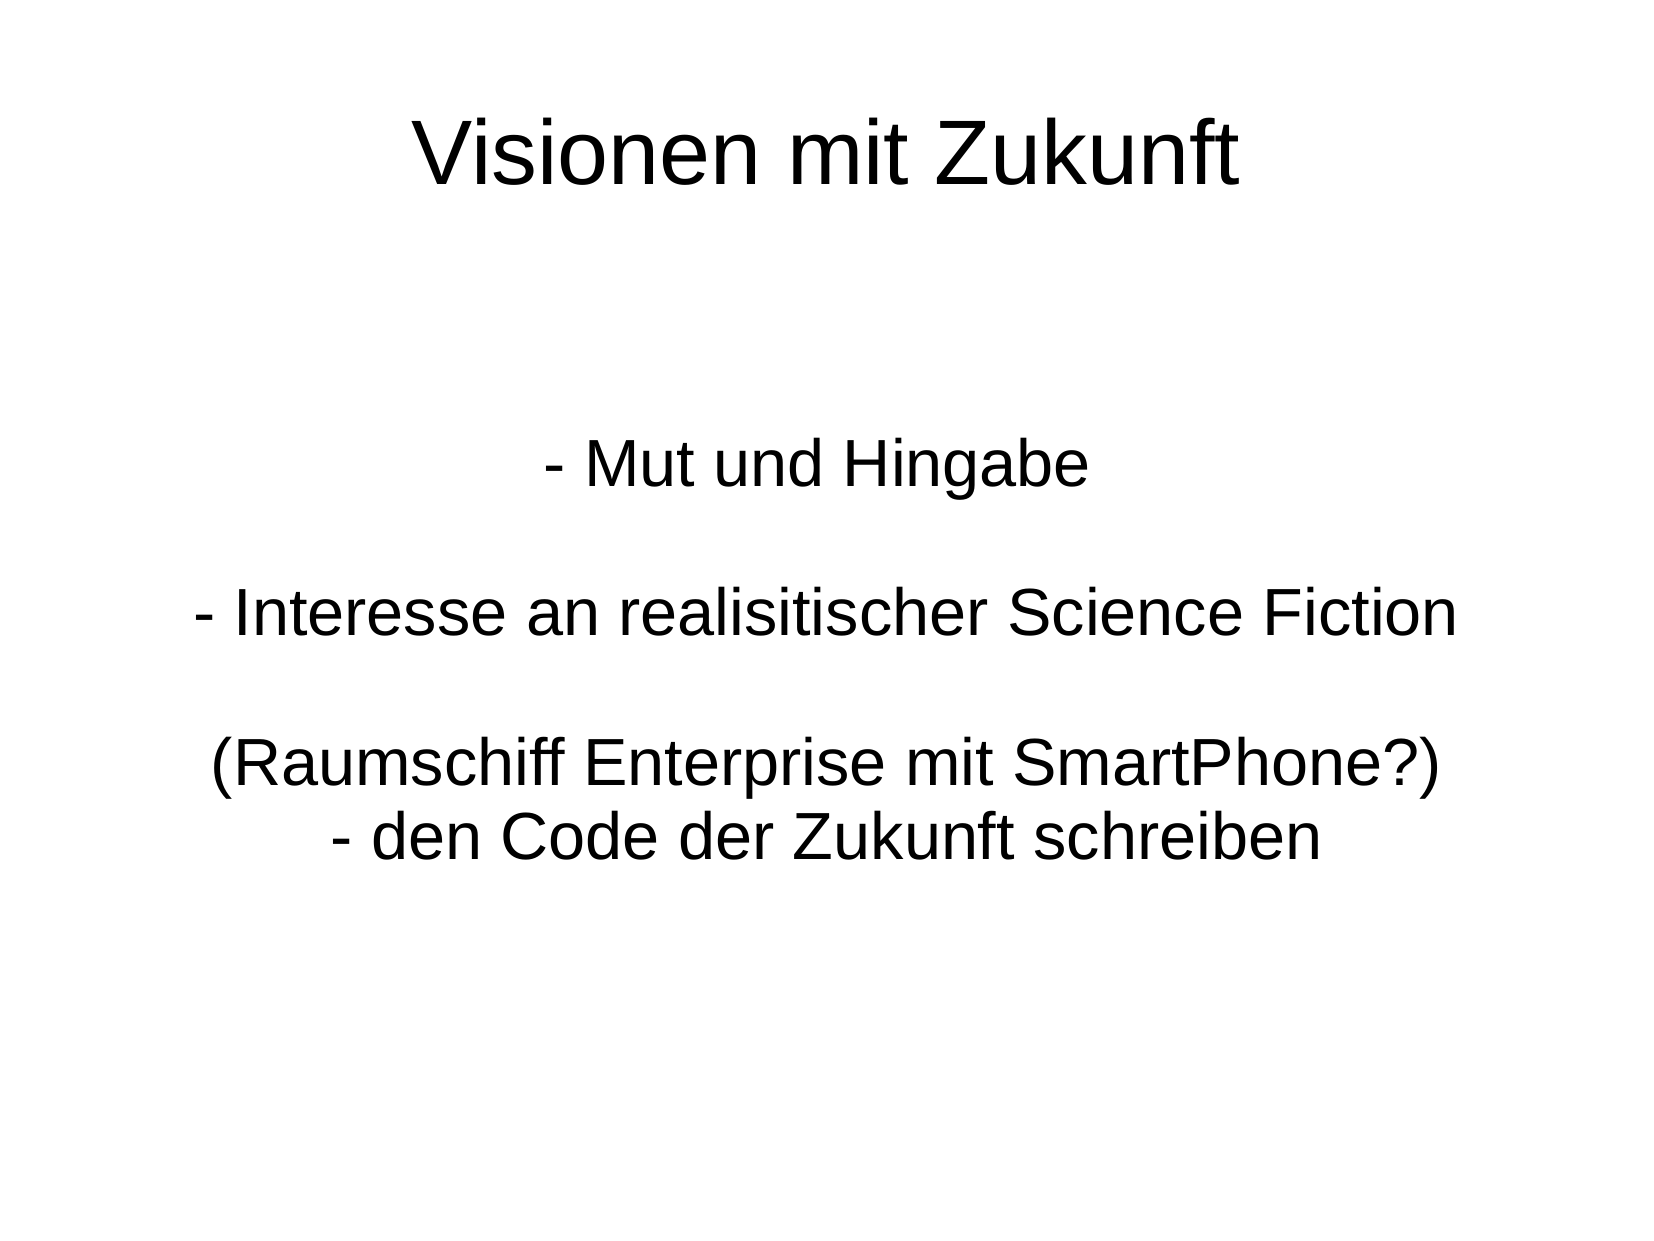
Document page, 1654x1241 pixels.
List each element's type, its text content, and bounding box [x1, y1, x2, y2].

subtitle - Mut und Hingabe - Interesse an realisitischer Science Fiction (Raumschiff Enterprise mit SmartPhone?) - den Code der Zukunft schreiben [82, 290, 1571, 1010]
title Visionen mit Zukunft [82, 49, 1571, 257]
